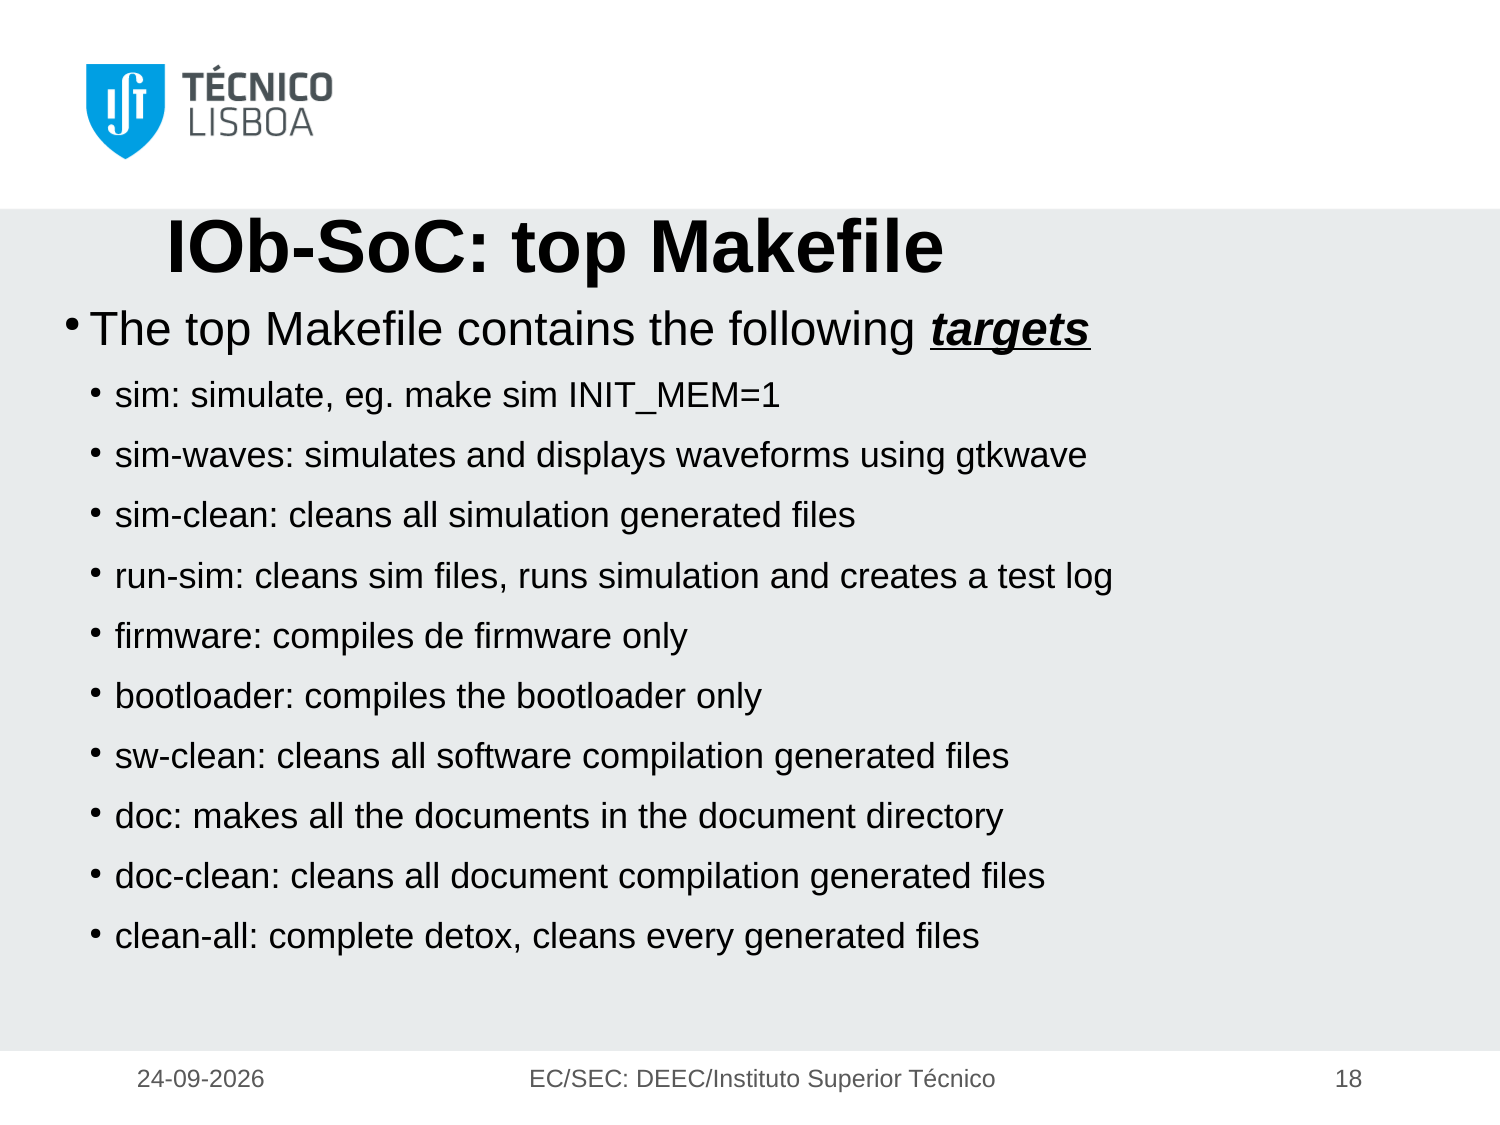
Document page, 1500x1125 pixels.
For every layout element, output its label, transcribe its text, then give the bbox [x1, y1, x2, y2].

list The top Makefile contains the following targets sim: simulate, eg. make sim INIT_MEM=1 sim-waves: simulates and displays waveforms using gtkwave sim-clean: cleans all simulation generated files run-sim: cleans sim files, runs simulation and creates a test log firmware: compiles de firmware only bootloader: compiles the bootloader only sw-clean: cleans all software compilation generated files doc: makes all the documents in the document directory doc-clean: cleans all document compilation generated files clean-all: complete detox, cleans every generated files [63, 297, 1477, 959]
footer EC/SEC: DEEC/Instituto Superior Técnico [512, 1052, 1021, 1103]
slide_number <number> [1077, 1052, 1378, 1103]
picture [0, 0, 1500, 1125]
slide_number 29-09-2020 [121, 1052, 425, 1103]
title IOb-SoC: top Makefile [151, 171, 1408, 297]
